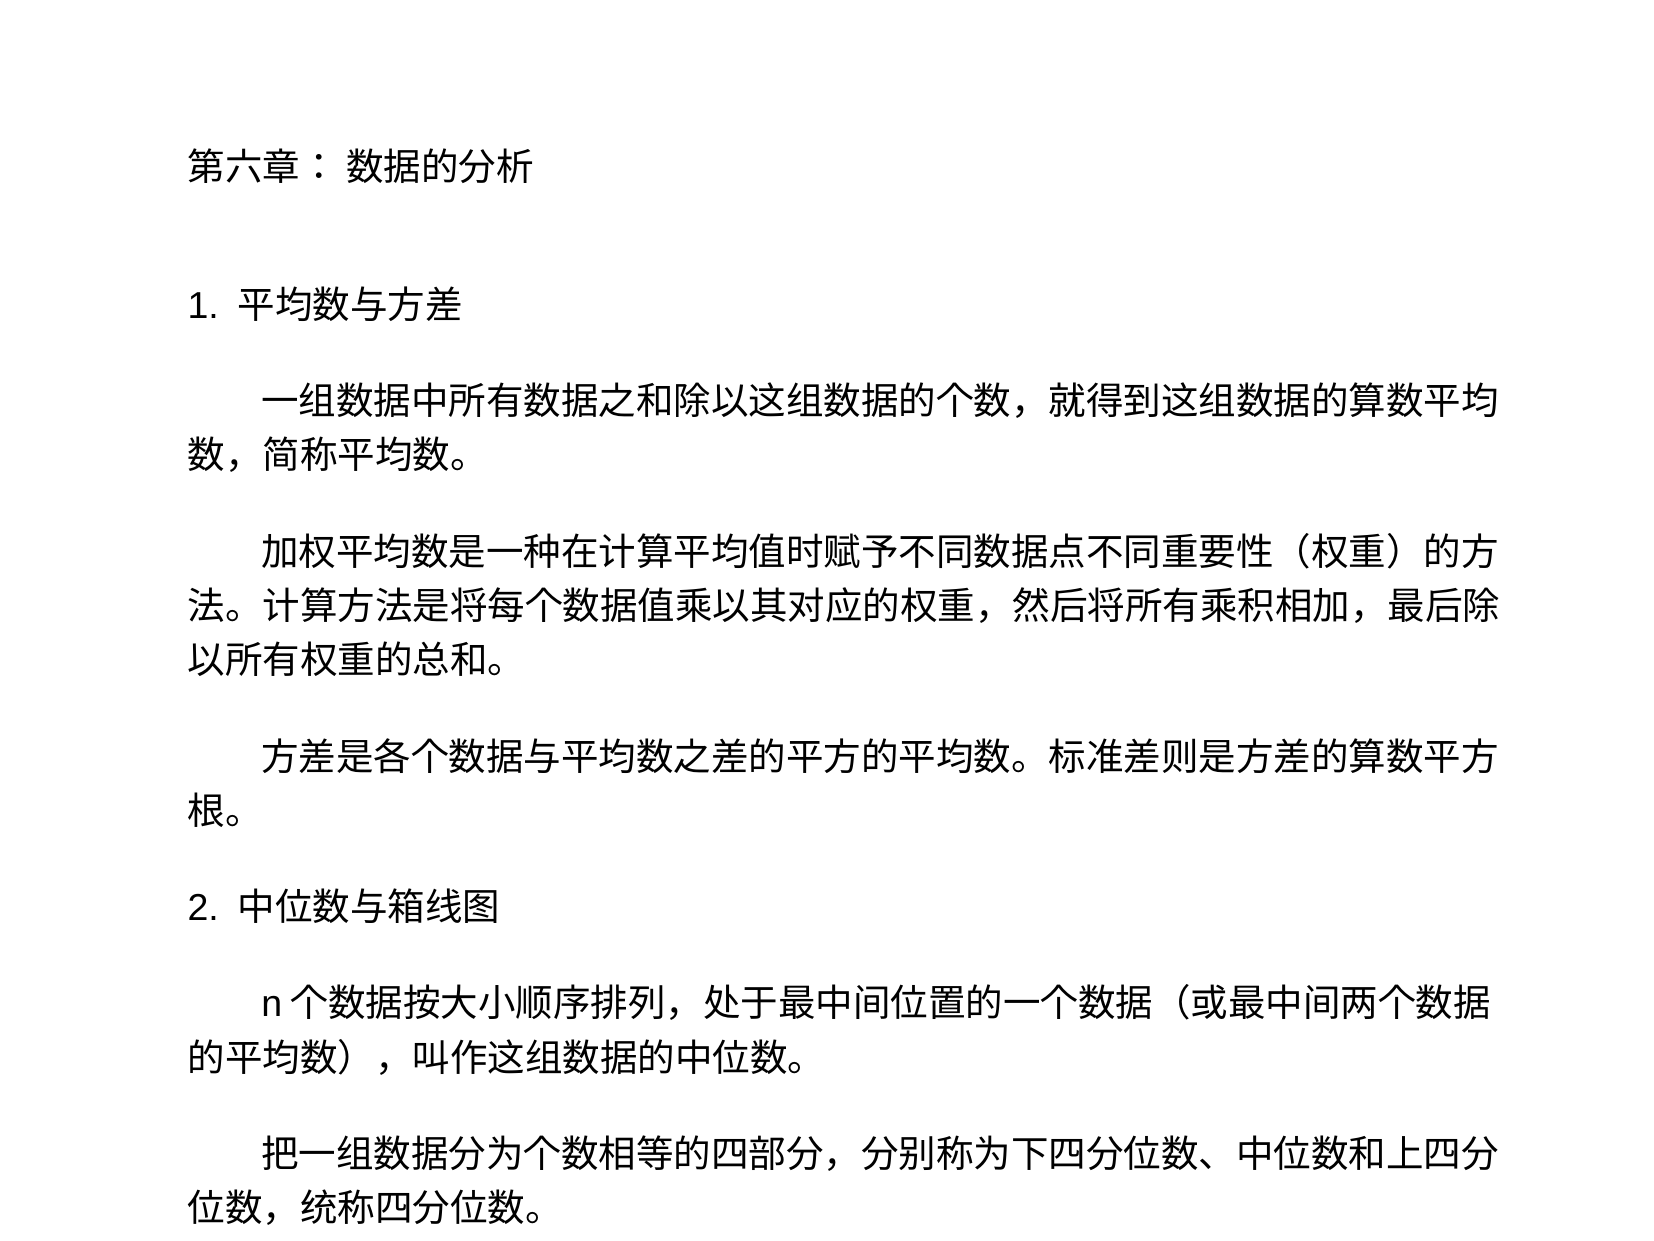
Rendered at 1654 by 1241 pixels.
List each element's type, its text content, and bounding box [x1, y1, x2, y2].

chart [772, 593, 891, 653]
text_box 第六章： 数据的分析 1. 平均数与方差 一组数据中所有数据之和除以这组数据的个数，就得到这组数据的算数平均数，简称平均数。 加权平均数是一种在计算平均值时赋予不同数据点不同重要性（权重）的方法。计算方法是将每个数据值乘以其对应的权重，然后将所有乘积相加，最后除以所有权重的总和。 方差是各个数据与平均数之差的平方的平均数。标准差则是方差的算数平方根。 2. 中位数与箱线图 n个数据按大小顺序排列，处于最中间位置的一个数据（或最中间两个数据的平均数），叫作这组数据的中位数。 把一组数据分为个数相等的四部分，分别称为下四分位数、中位数和上四分位数，统称四分位数。 箱线图 [172, 129, 1536, 1154]
